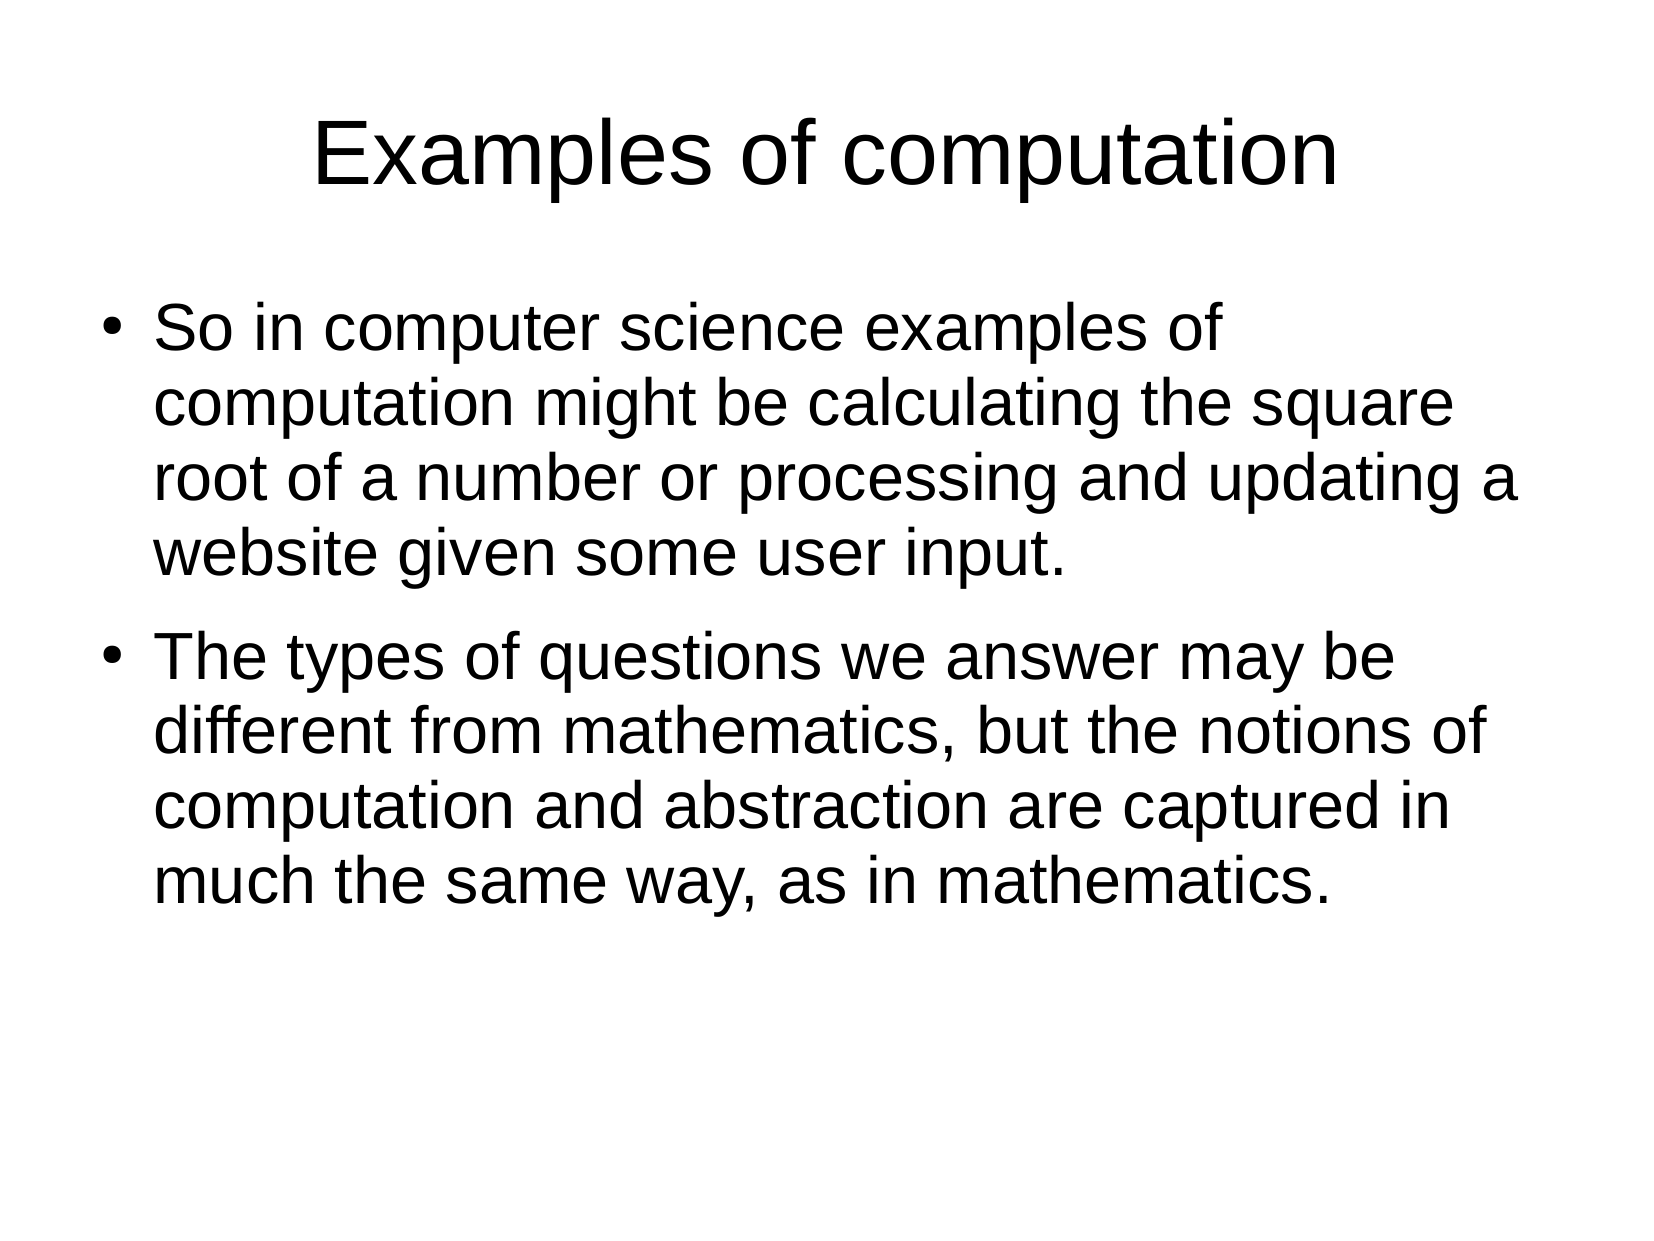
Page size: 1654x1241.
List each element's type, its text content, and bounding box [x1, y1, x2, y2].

list So in computer science examples of computation might be calculating the square root of a number or processing and updating a website given some user input. The types of questions we answer may be different from mathematics, but the notions of computation and abstraction are captured in much the same way, as in mathematics. [82, 290, 1571, 1010]
title Examples of computation [82, 49, 1571, 257]
